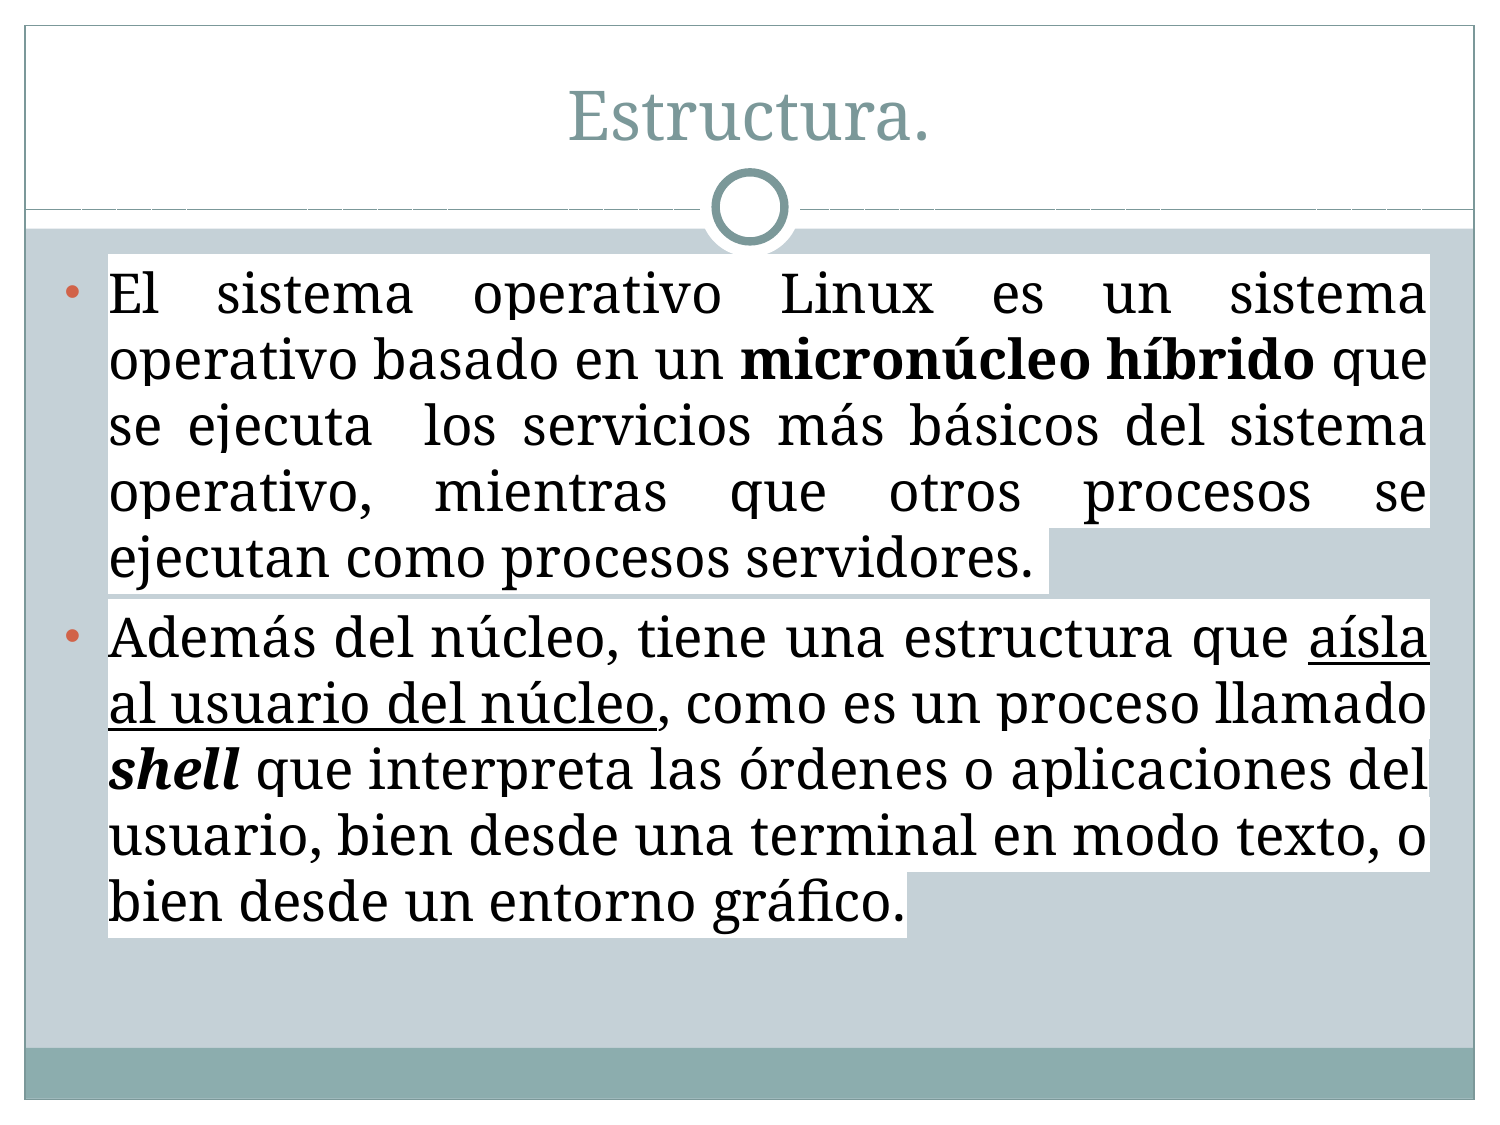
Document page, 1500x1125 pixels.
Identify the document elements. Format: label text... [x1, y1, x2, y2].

list El sistema operativo Linux es un sistema operativo basado en un micronúcleo híbrido que se ejecuta los servicios más básicos del sistema operativo, mientras que otros procesos se ejecutan como procesos servidores. Además del núcleo, tiene una estructura que aísla al usuario del núcleo, como es un proceso llamado shell que interpreta las órdenes o aplicaciones del usuario, bien desde una terminal en modo texto, o bien desde un entorno gráfico. [49, 250, 1445, 1001]
title Estructura. [49, 37, 1450, 162]
